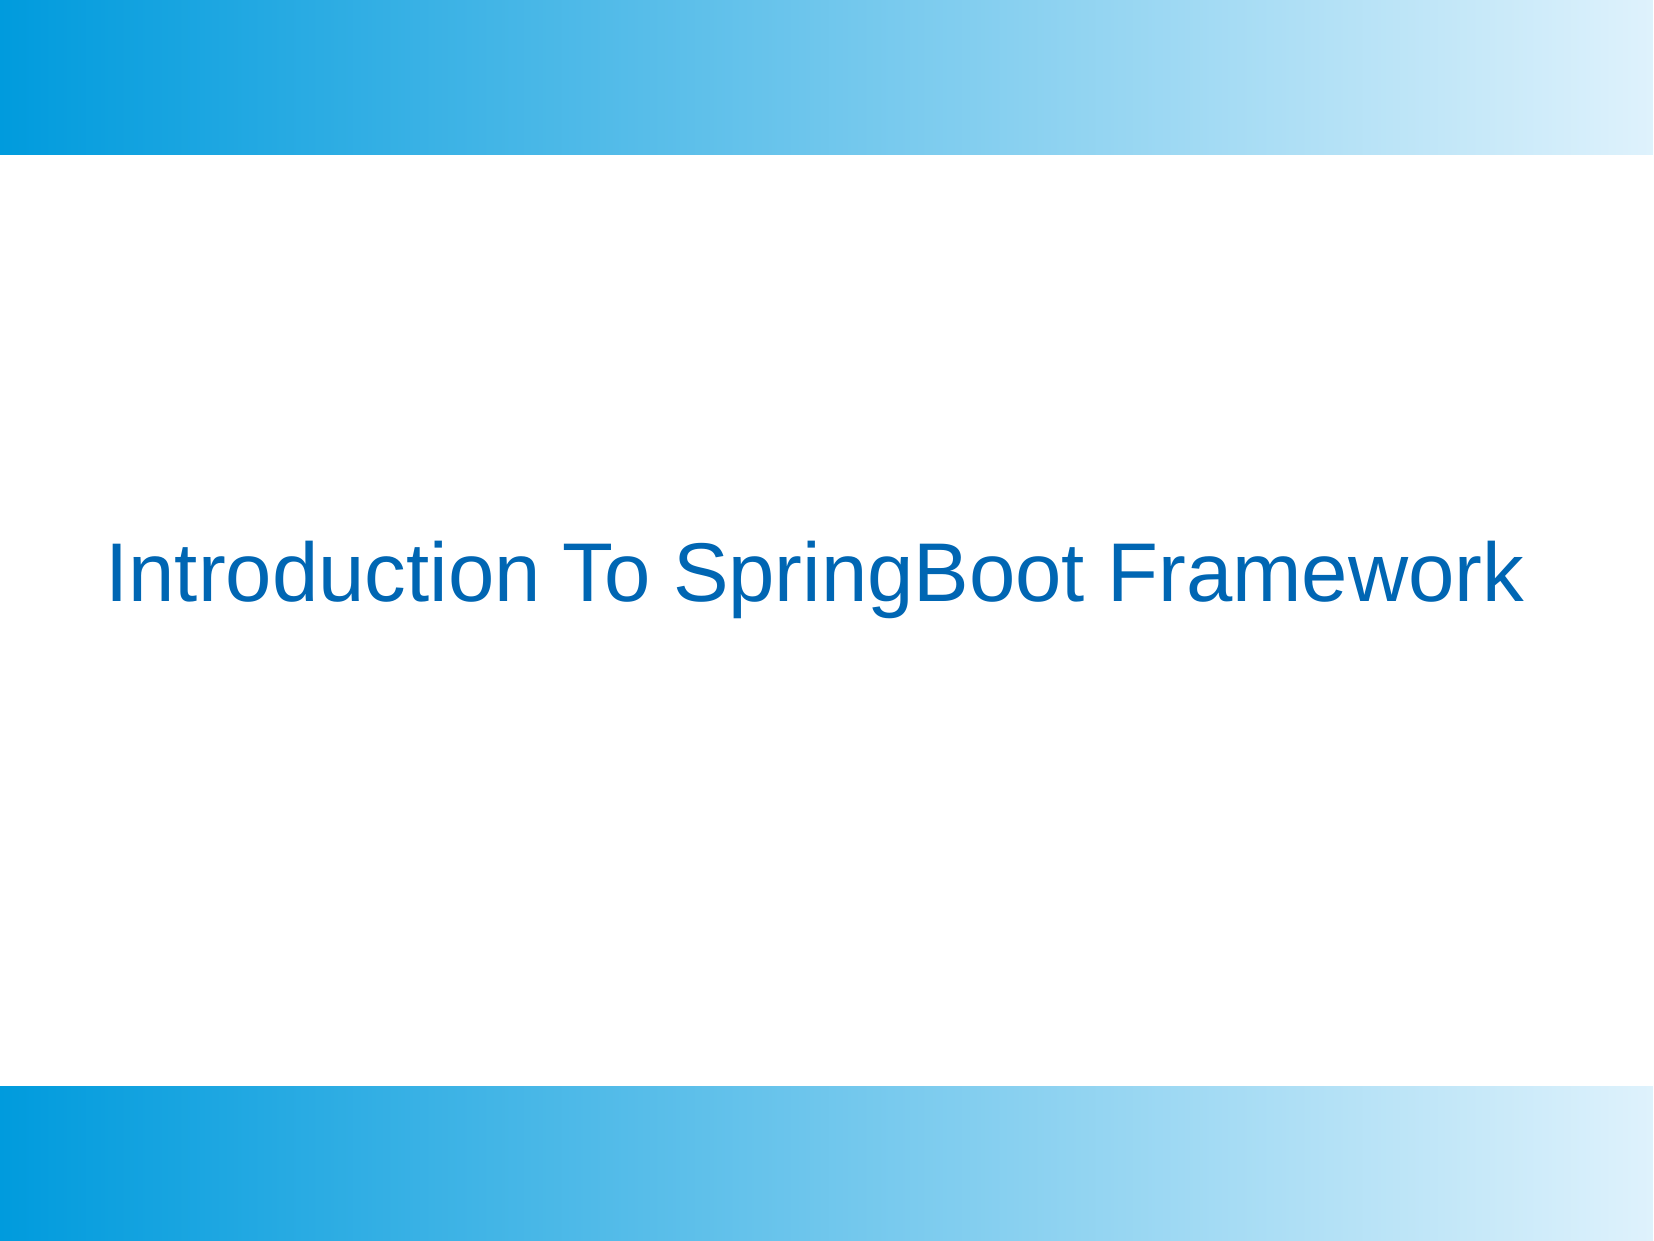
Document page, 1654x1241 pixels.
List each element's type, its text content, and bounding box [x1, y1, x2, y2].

subtitle Introduction To SpringBoot Framework [82, 329, 1571, 815]
